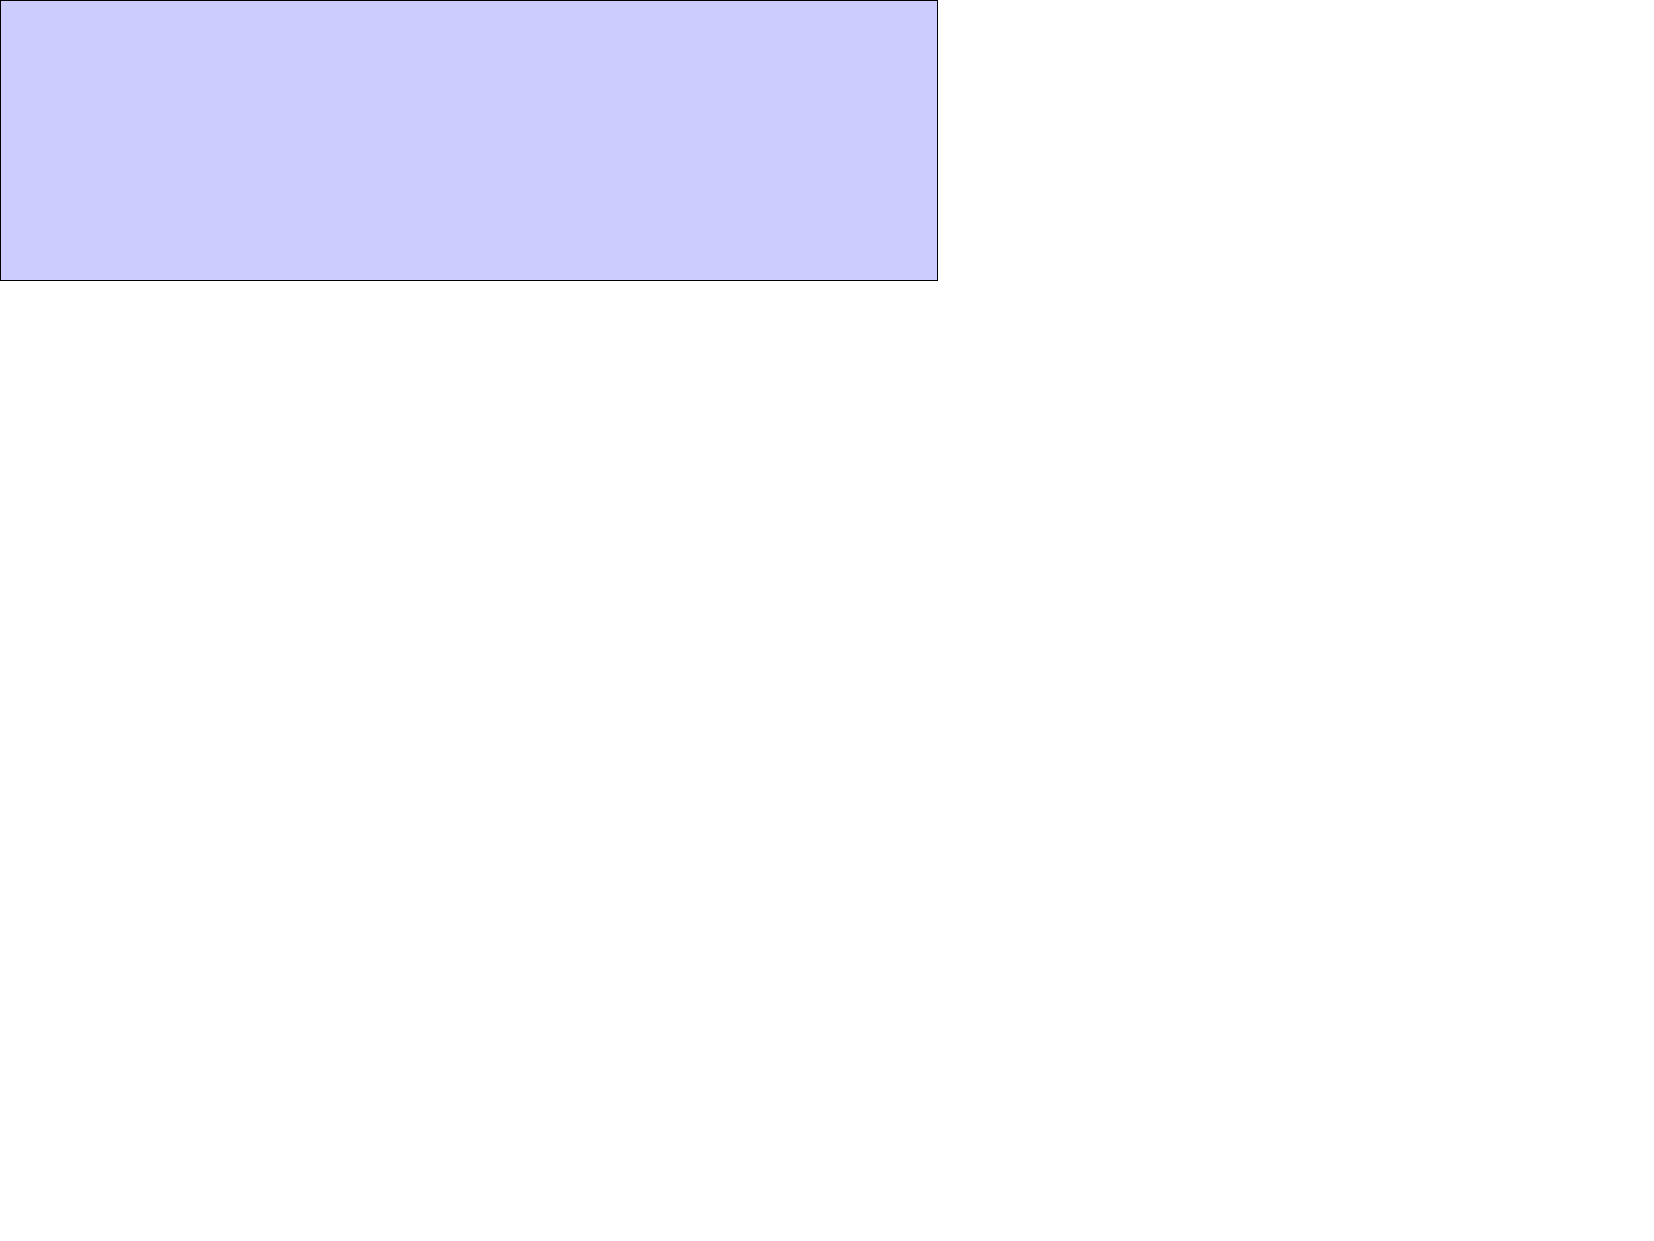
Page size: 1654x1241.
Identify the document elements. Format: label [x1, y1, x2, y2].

text_box [0, 0, 938, 281]
